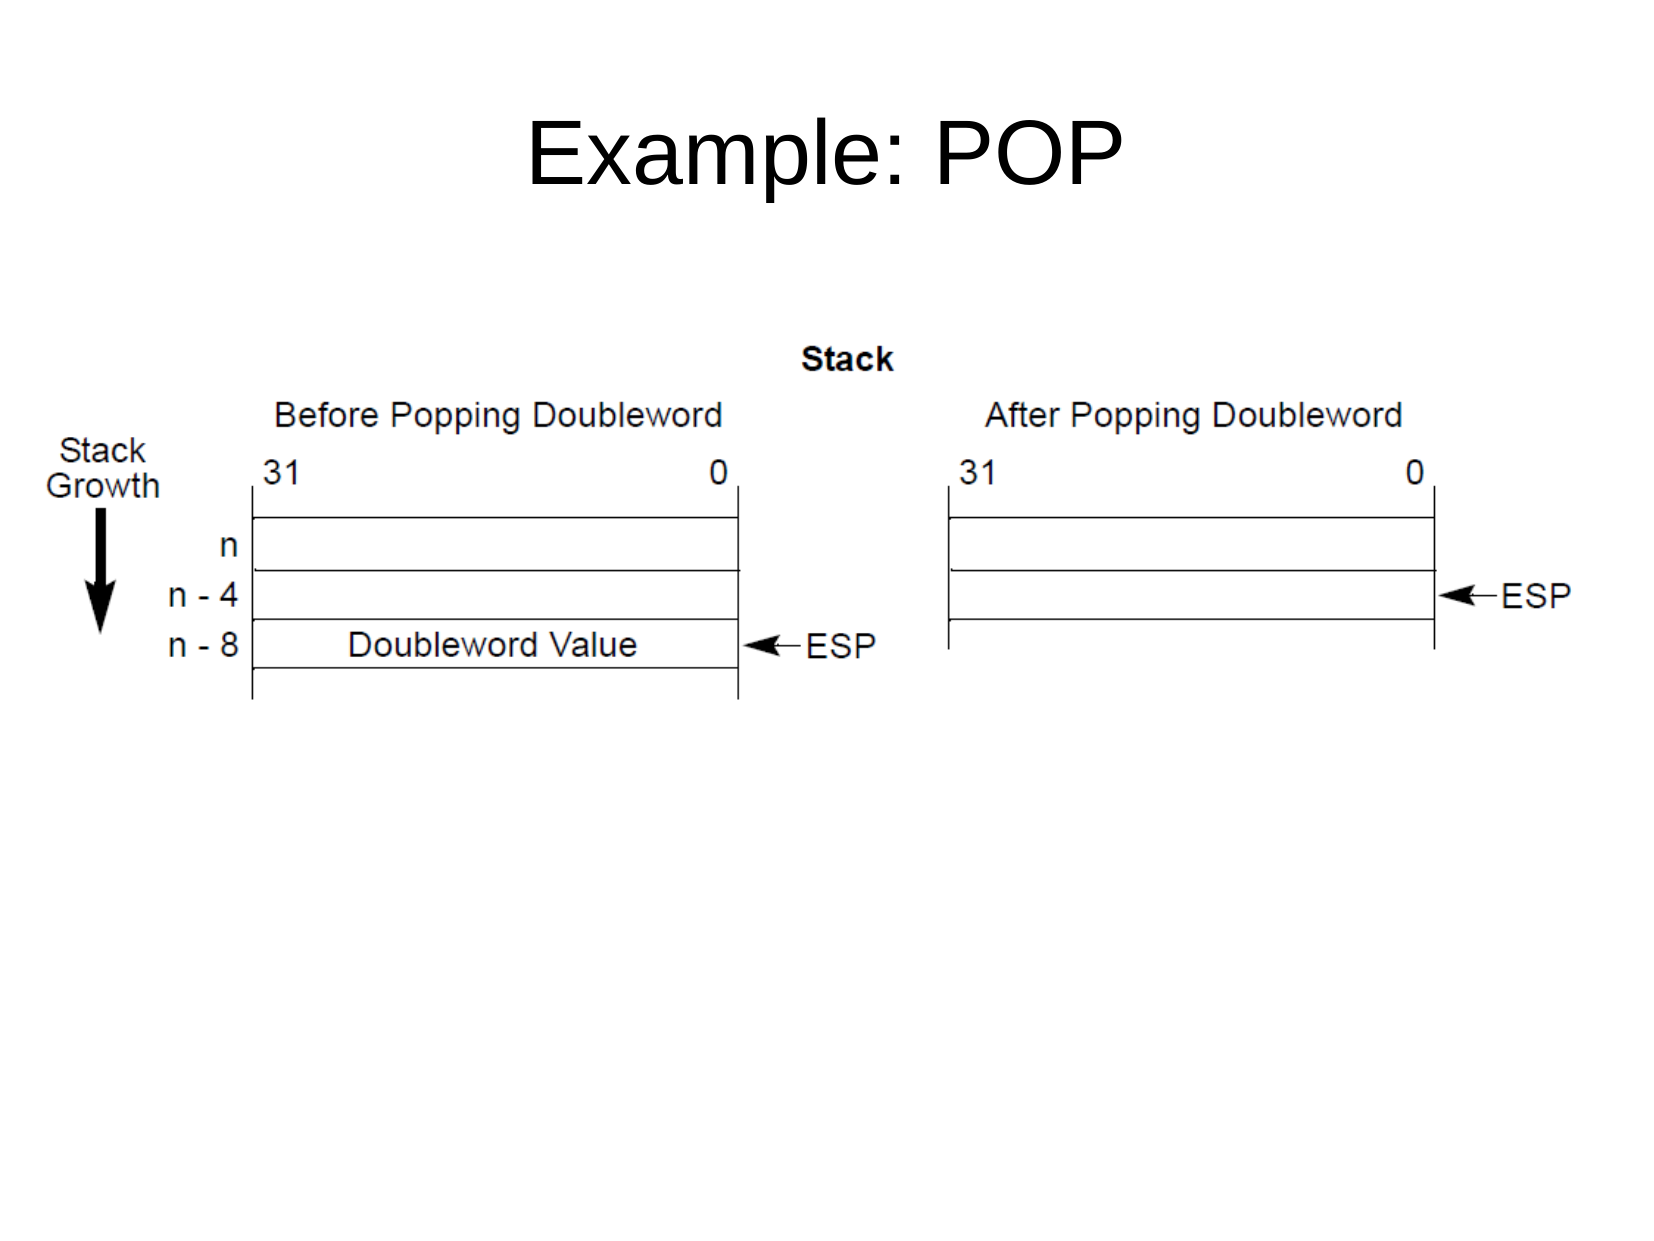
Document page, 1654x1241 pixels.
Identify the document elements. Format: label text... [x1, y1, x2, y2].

title Example: POP [82, 49, 1571, 257]
picture [37, 299, 1590, 713]
